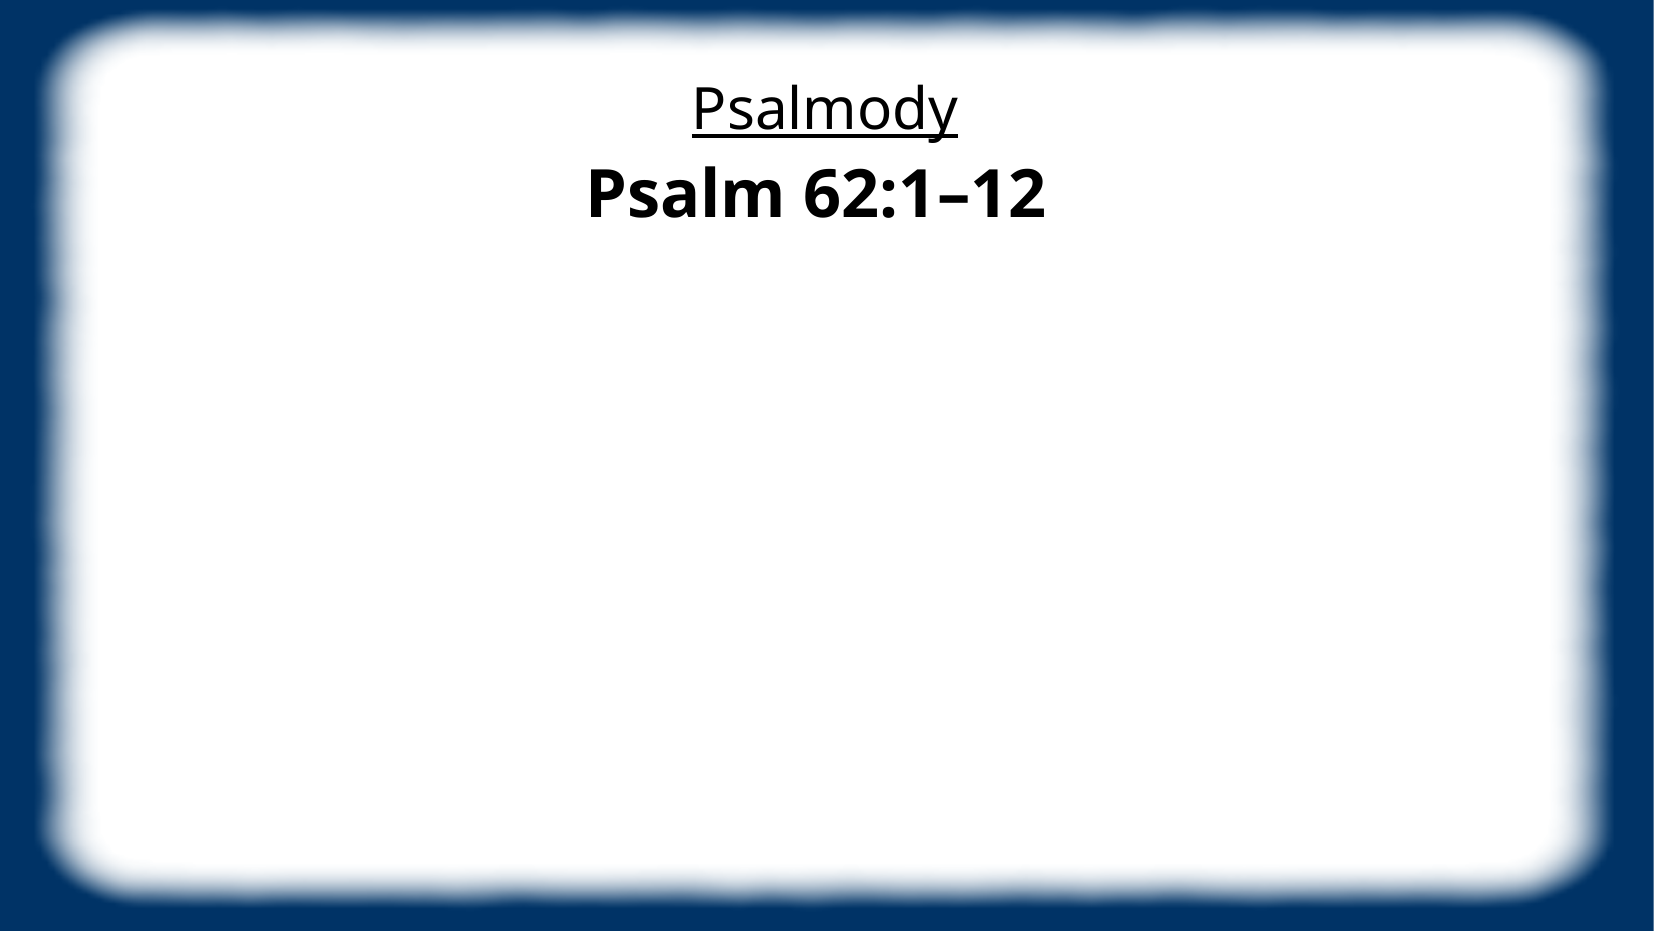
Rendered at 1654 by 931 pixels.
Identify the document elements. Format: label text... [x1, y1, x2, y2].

picture [0, 0, 1654, 931]
text_box Psalmody Psalm 62:1–12 [60, 60, 1591, 241]
